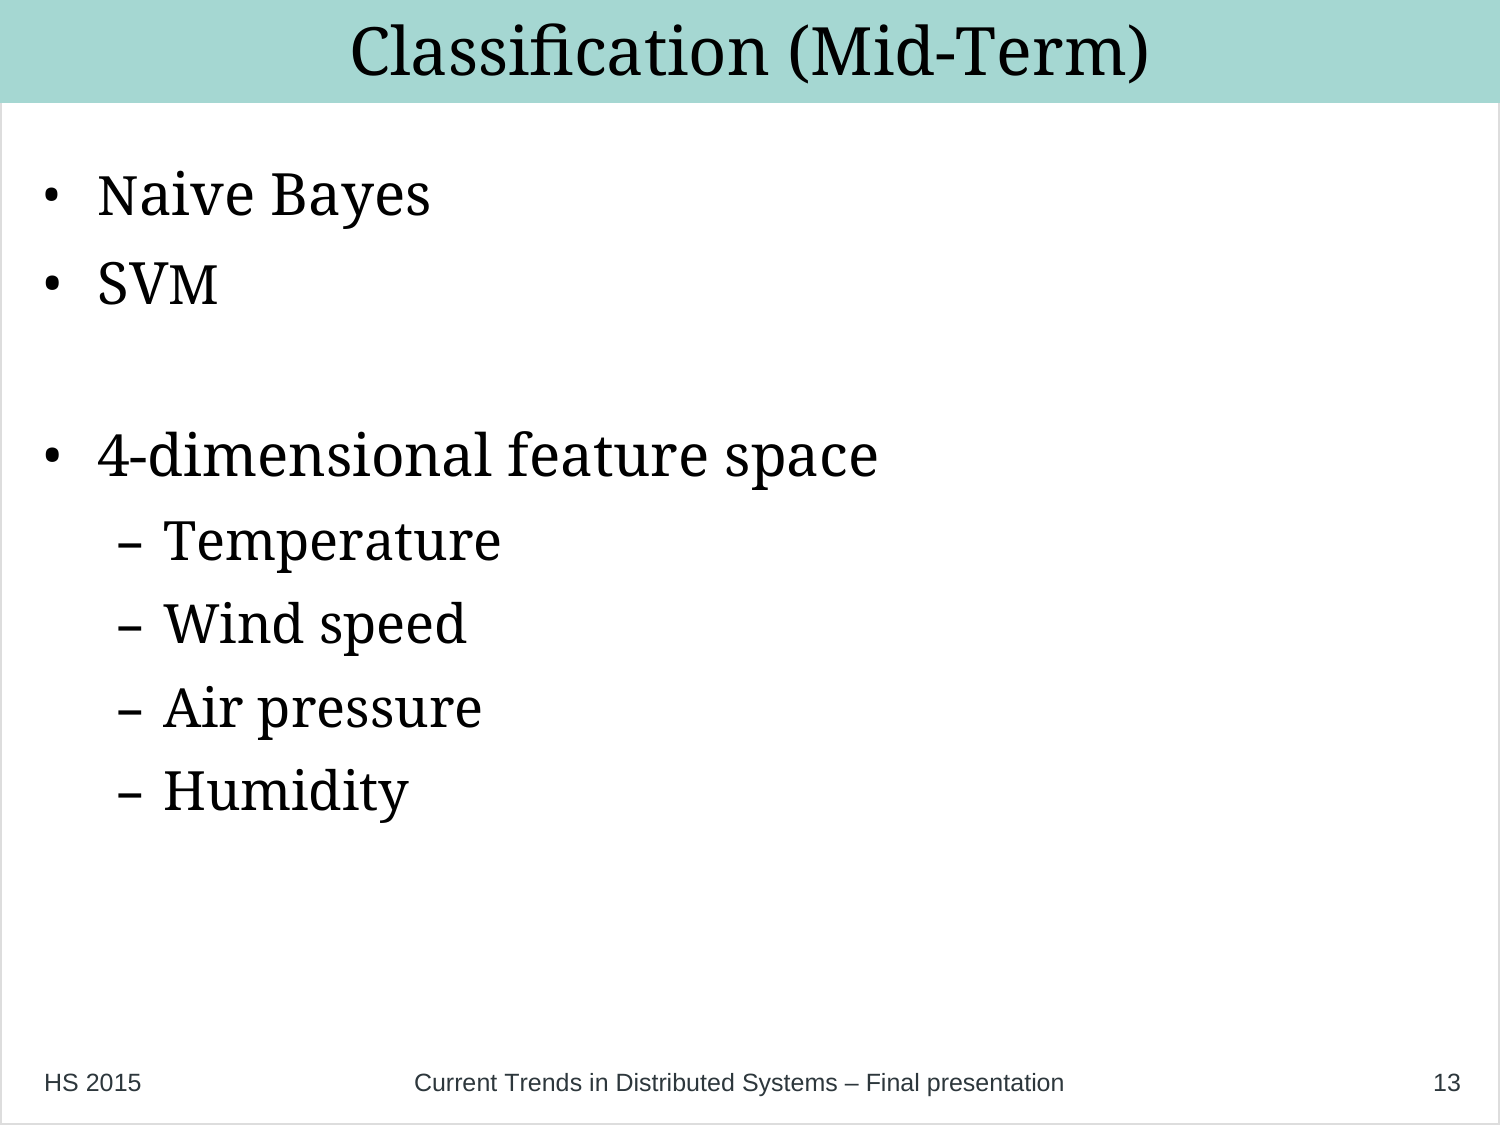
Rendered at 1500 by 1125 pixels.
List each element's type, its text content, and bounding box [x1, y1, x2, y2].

list Naive Bayes SVM 4-dimensional feature space Temperature Wind speed Air pressure Humidity [26, 145, 1477, 1034]
text_box Current Trends in Distributed Systems – Final presentation [300, 1058, 1201, 1107]
text_box <Nummer> [1375, 1058, 1477, 1097]
text_box HS 2015 [29, 1058, 195, 1097]
title Classification (Mid-Term) [0, 0, 1500, 100]
